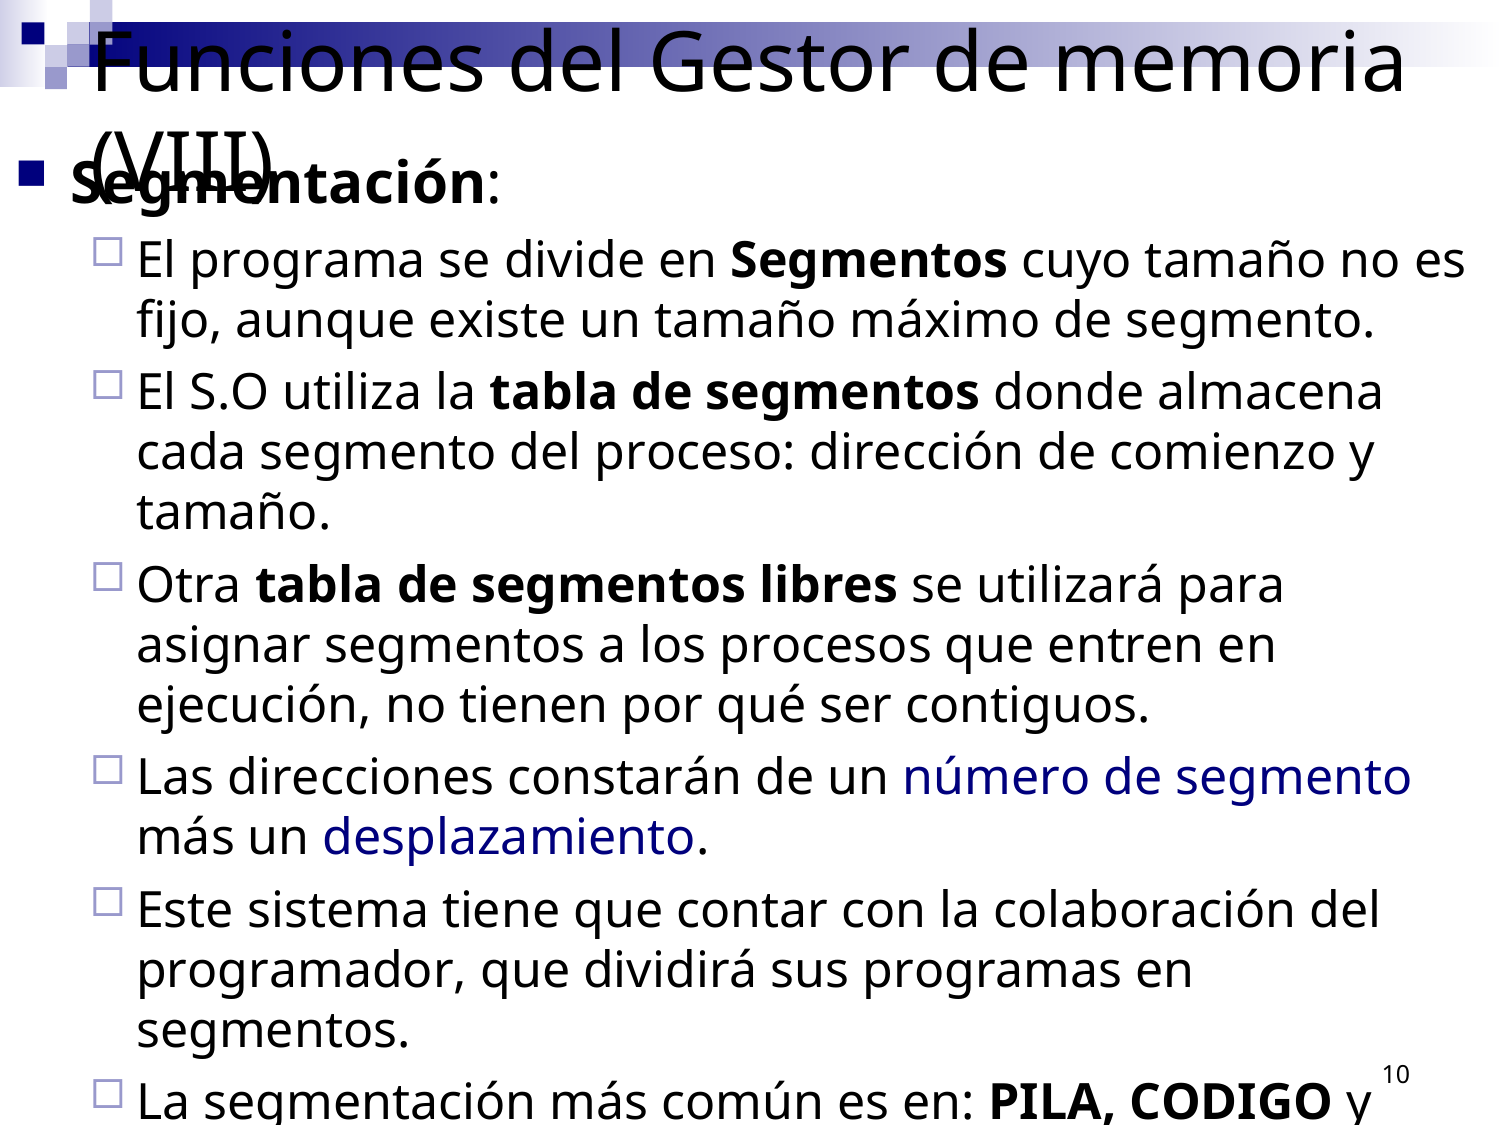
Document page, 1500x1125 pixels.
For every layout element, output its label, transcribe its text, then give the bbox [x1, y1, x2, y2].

text_box <number> [1212, 1089, 1226, 1101]
text_box <number> [1172, 1089, 1190, 1101]
text_box <number> [1074, 1025, 1426, 1101]
text_box Segmentación: El programa se divide en Segmentos cuyo tamaño no es fijo, aunque existe un tamaño máximo de segmento. El S.O utiliza la tabla de segmentos donde almacena cada segmento del proceso: dirección de comienzo y tamaño. Otra tabla de segmentos libres se utilizará para asignar segmentos a los procesos que entren en ejecución, no tienen por qué ser contiguos. Las direcciones constarán de un número de segmento más un desplazamiento. Este sistema tiene que contar con la colaboración del programador, que dividirá sus programas en segmentos. La segmentación más común es en: PILA, CODIGO y DATOS. [0, 137, 1488, 875]
text_box <number> [1304, 1089, 1322, 1101]
text_box Funciones del Gestor de memoria (VIII) [75, 0, 1426, 137]
